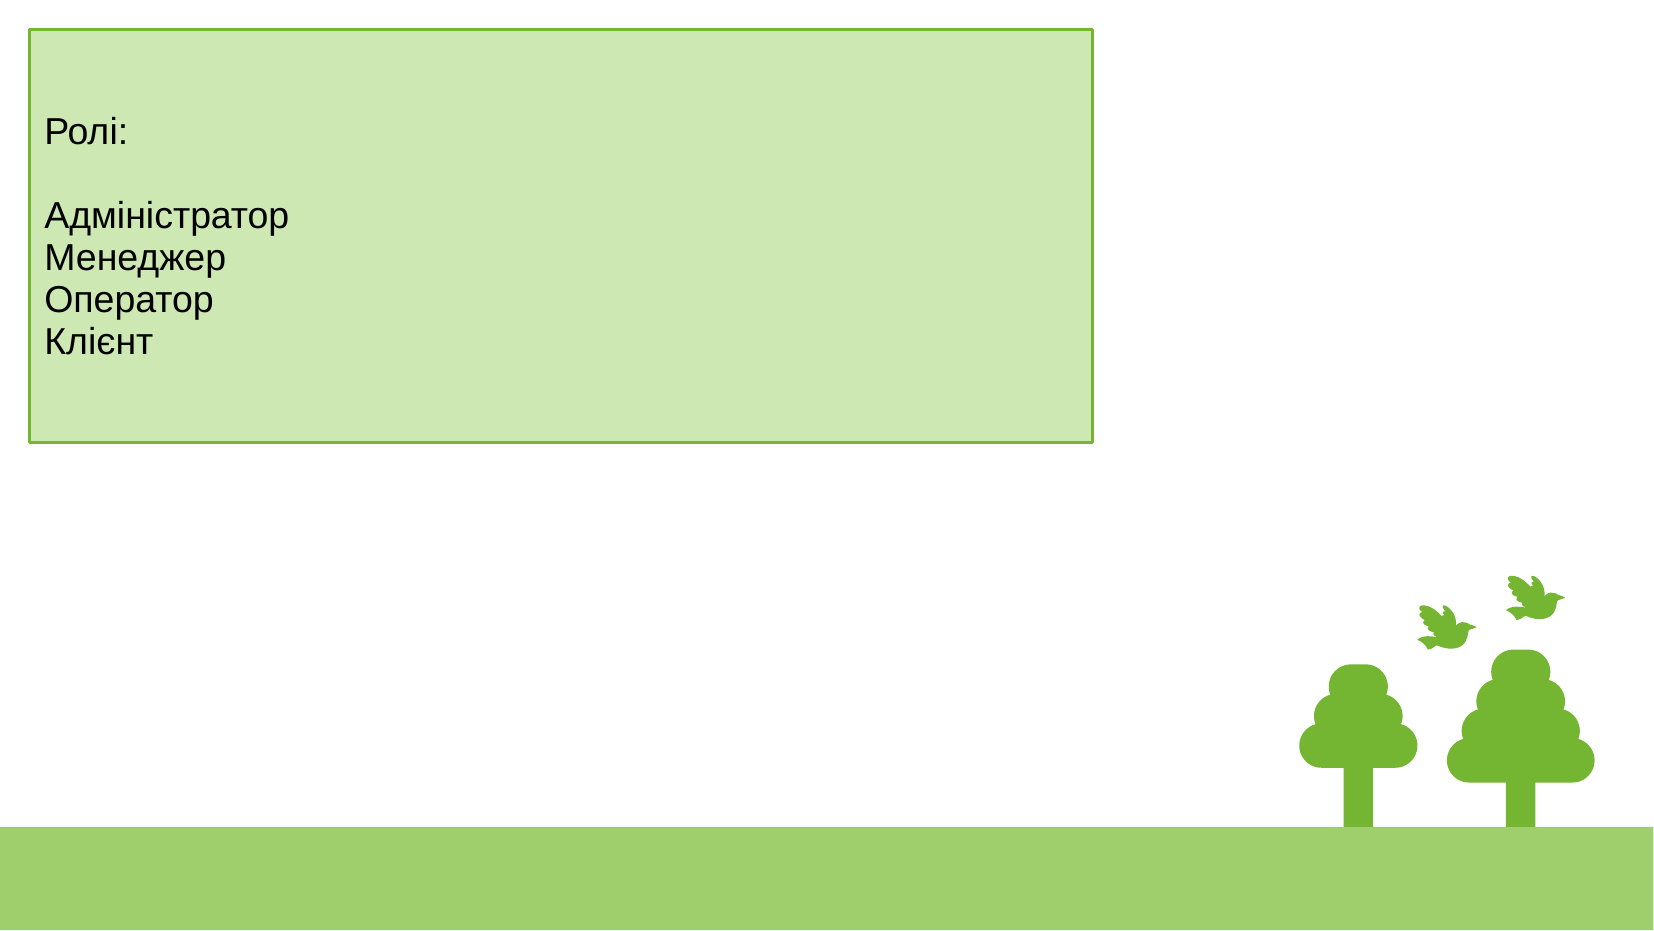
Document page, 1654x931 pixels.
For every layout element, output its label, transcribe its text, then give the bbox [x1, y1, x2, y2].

text_box Ролі: Адміністратор Менеджер Оператор Клієнт [29, 29, 1093, 443]
